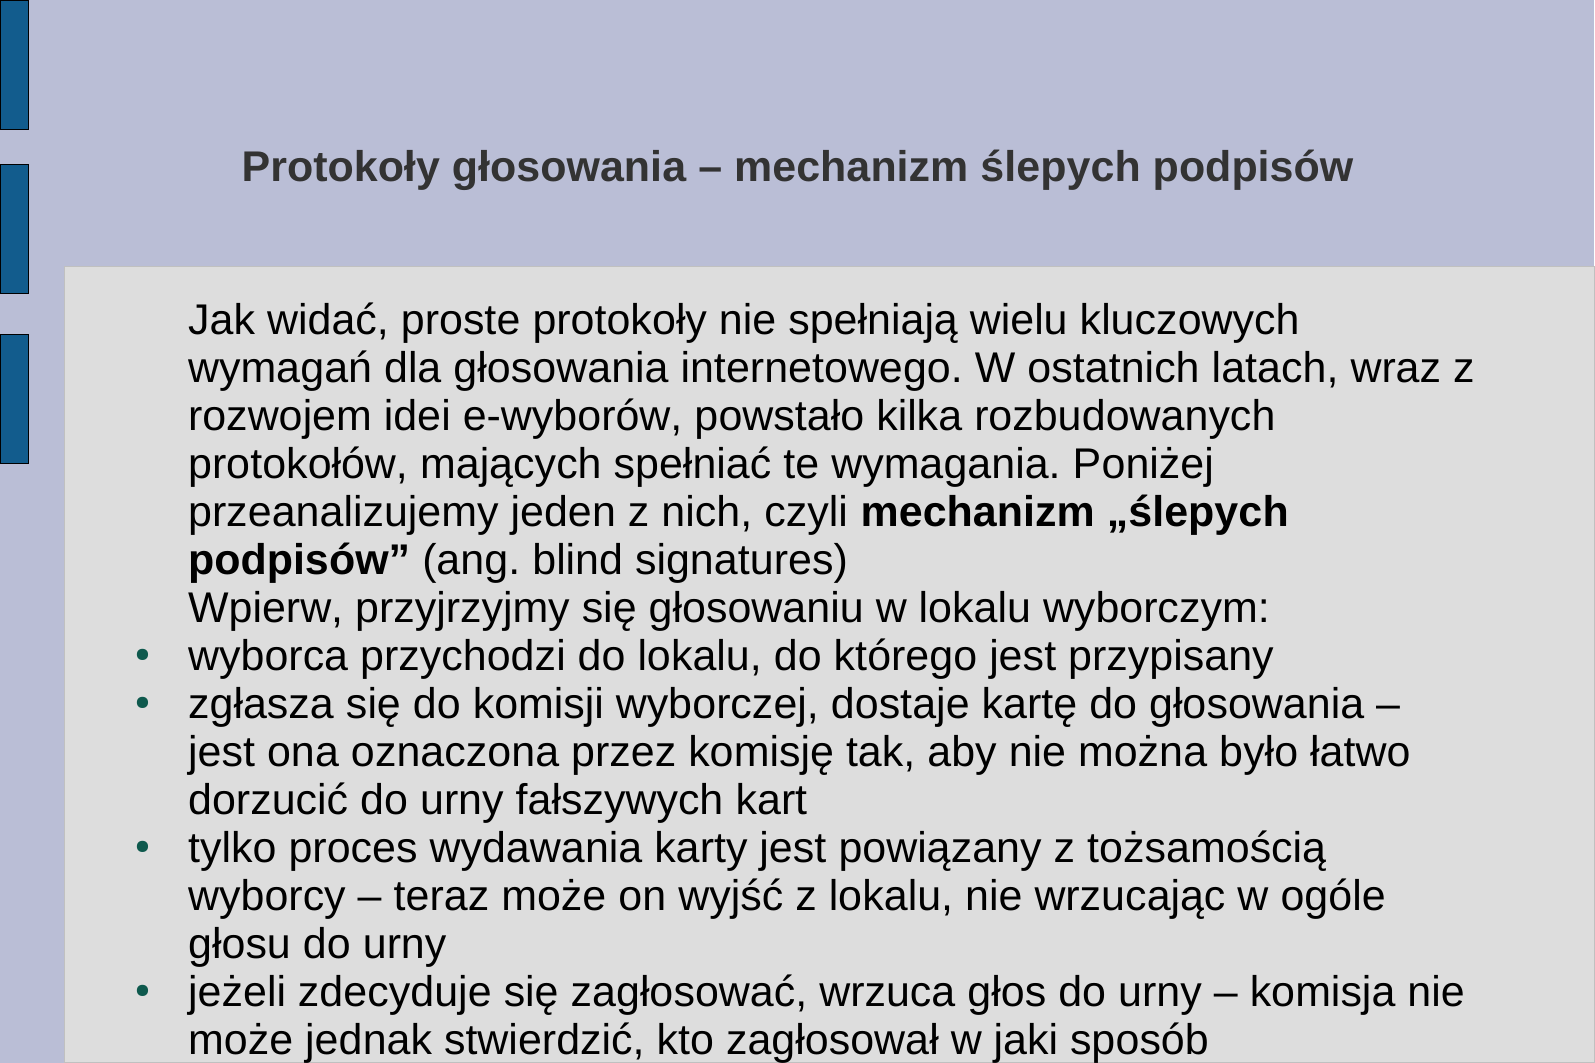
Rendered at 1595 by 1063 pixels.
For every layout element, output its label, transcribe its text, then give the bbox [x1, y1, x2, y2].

list Jak widać, proste protokoły nie spełniają wielu kluczowych wymagań dla głosowania internetowego. W ostatnich latach, wraz z rozwojem idei e-wyborów, powstało kilka rozbudowanych protokołów, mających spełniać te wymagania. Poniżej przeanalizujemy jeden z nich, czyli mechanizm „ślepych podpisów” (ang. blind signatures) Wpierw, przyjrzyjmy się głosowaniu w lokalu wyborczym: wyborca przychodzi do lokalu, do którego jest przypisany zgłasza się do komisji wyborczej, dostaje kartę do głosowania – jest ona oznaczona przez komisję tak, aby nie można było łatwo dorzucić do urny fałszywych kart tylko proces wydawania karty jest powiązany z tożsamością wyborcy – teraz może on wyjść z lokalu, nie wrzucając w ogóle głosu do urny jeżeli zdecyduje się zagłosować, wrzuca głos do urny – komisja nie może jednak stwierdzić, kto zagłosował w jaki sposób [117, 295, 1479, 1063]
title Protokoły głosowania – mechanizm ślepych podpisów [117, 78, 1479, 256]
